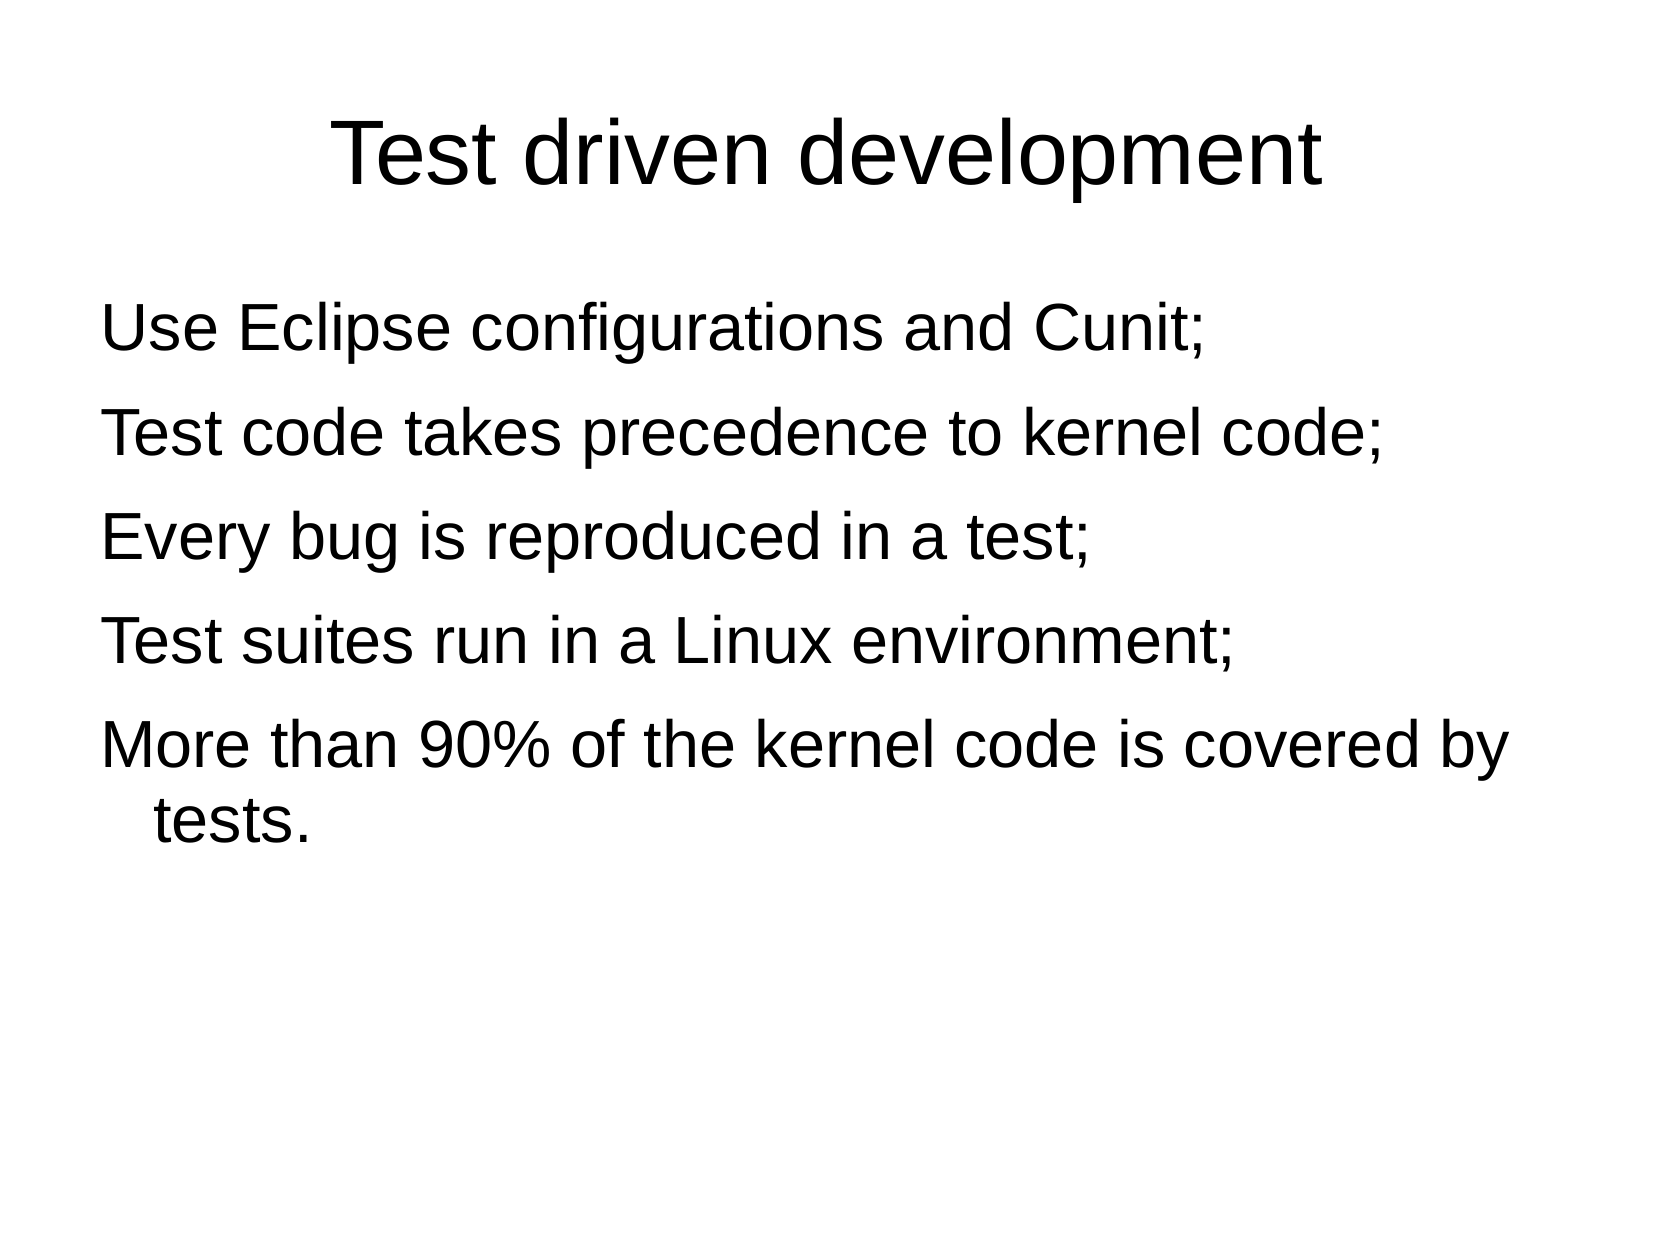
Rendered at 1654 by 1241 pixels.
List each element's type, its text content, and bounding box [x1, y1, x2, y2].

list Use Eclipse configurations and Cunit; Test code takes precedence to kernel code; Every bug is reproduced in a test; Test suites run in a Linux environment; More than 90% of the kernel code is covered by tests. [82, 290, 1571, 1094]
title Test driven development [82, 56, 1571, 250]
